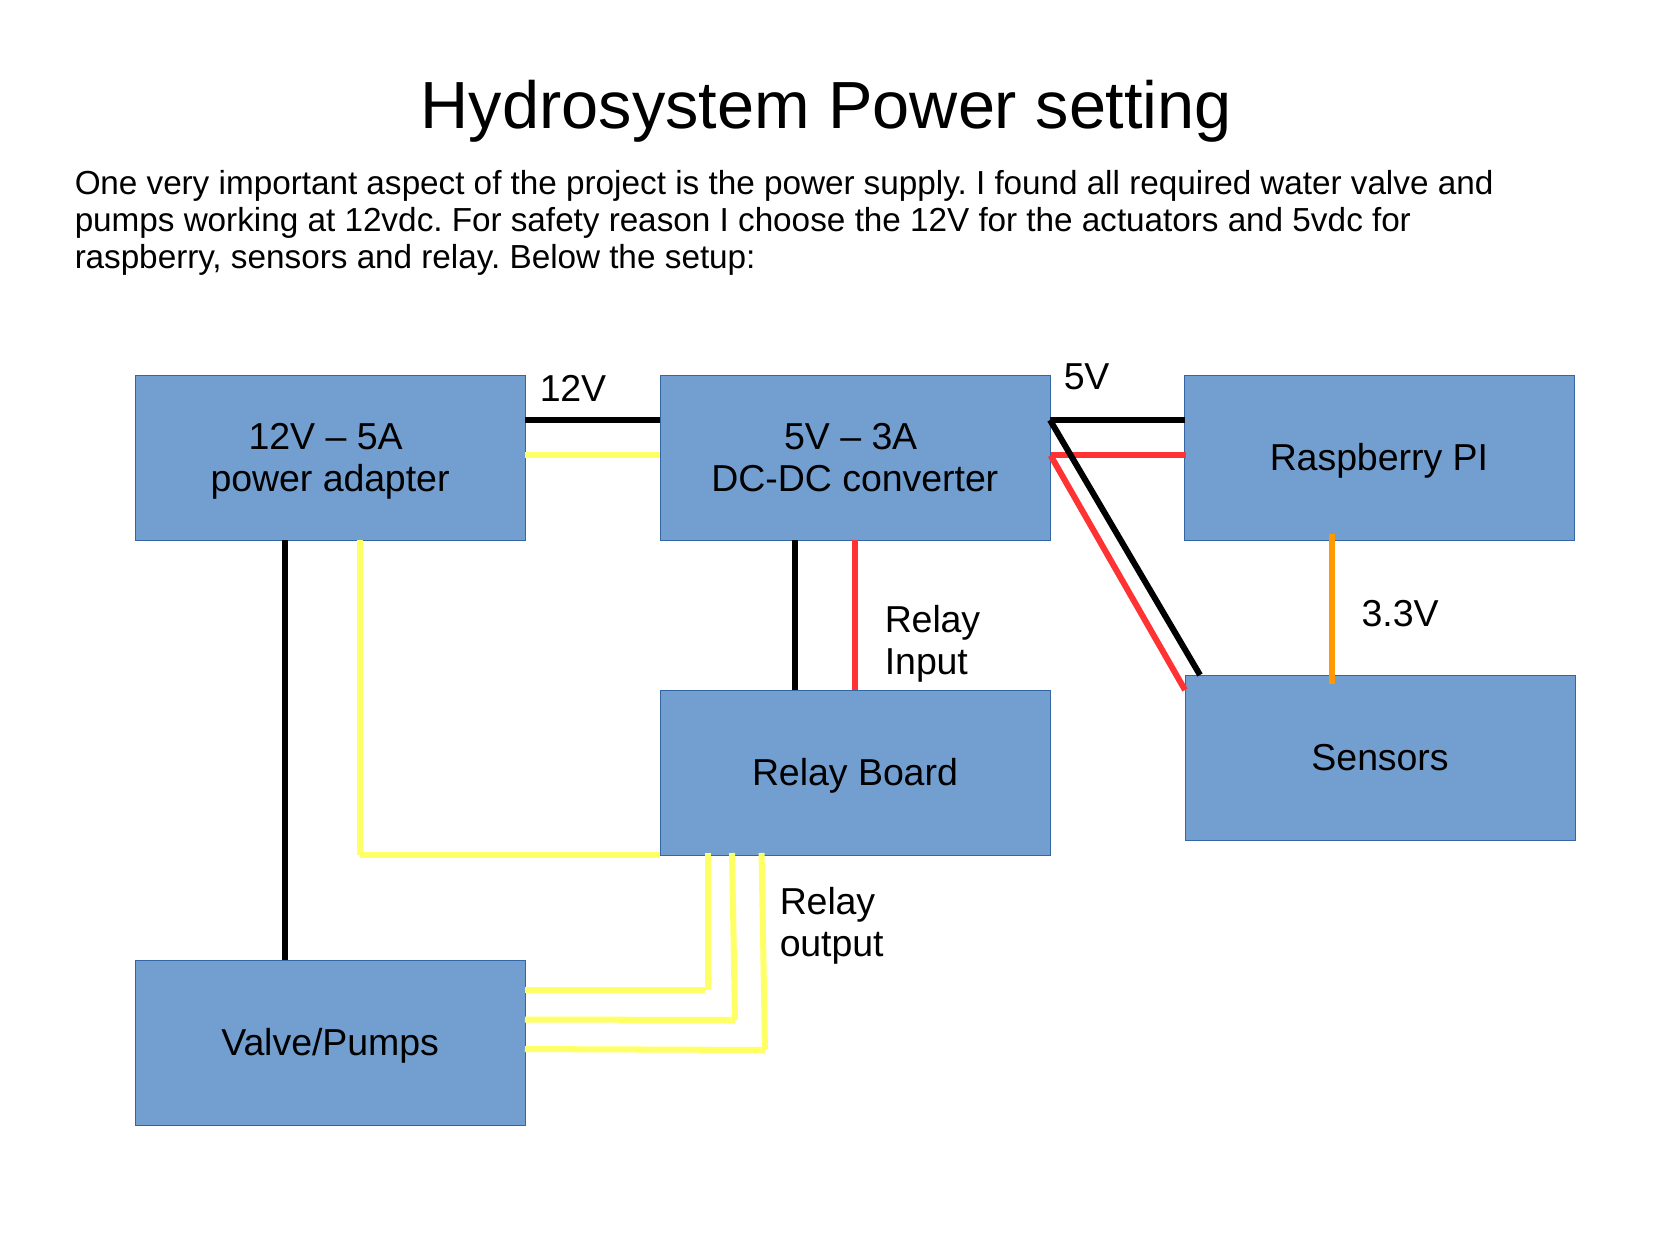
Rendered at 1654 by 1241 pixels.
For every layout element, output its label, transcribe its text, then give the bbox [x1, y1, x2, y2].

text_box Valve/Pumps [135, 960, 526, 1126]
text_box One very important aspect of the project is the power supply. I found all required water valve and pumps working at 12vdc. For safety reason I choose the 12V for the actuators and 5vdc for raspberry, sensors and relay. Below the setup: [60, 157, 1538, 285]
title Hydrosystem Power setting [82, 45, 1571, 167]
text_box 12V [525, 360, 661, 417]
text_box Relay Input [870, 591, 1006, 691]
text_box Raspberry PI [1184, 375, 1575, 541]
text_box 5V [1049, 348, 1185, 406]
text_box 5V – 3A DC-DC converter [660, 375, 1051, 541]
text_box 3.3V [1346, 585, 1482, 643]
text_box 12V – 5A power adapter [135, 375, 526, 541]
text_box Sensors [1185, 675, 1576, 841]
text_box Relay output [765, 873, 901, 972]
text_box Relay Board [660, 690, 1051, 856]
